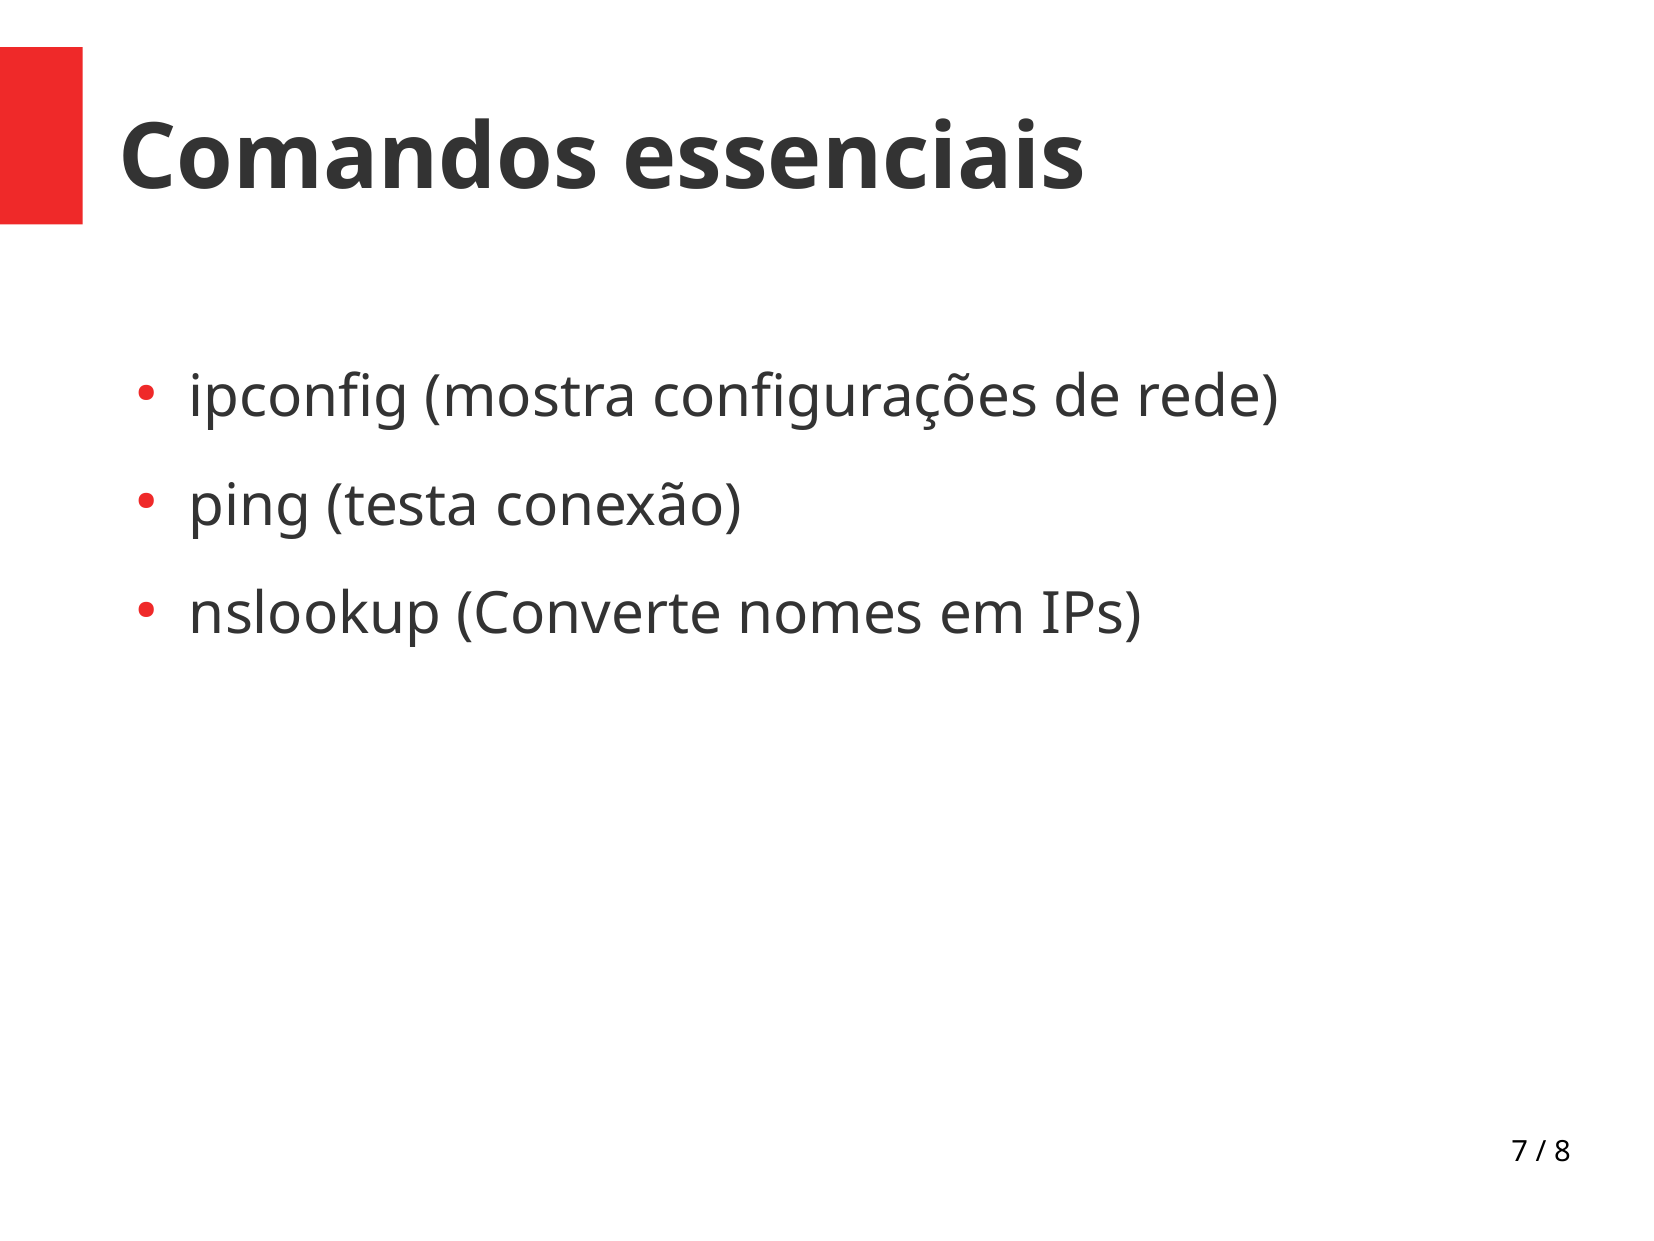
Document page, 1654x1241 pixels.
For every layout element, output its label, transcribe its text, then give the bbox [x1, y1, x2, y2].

list ipconfig (mostra configurações de rede) ping (testa conexão) nslookup (Converte nomes em IPs) [118, 354, 1536, 1074]
title Comandos essenciais [118, 49, 1571, 257]
